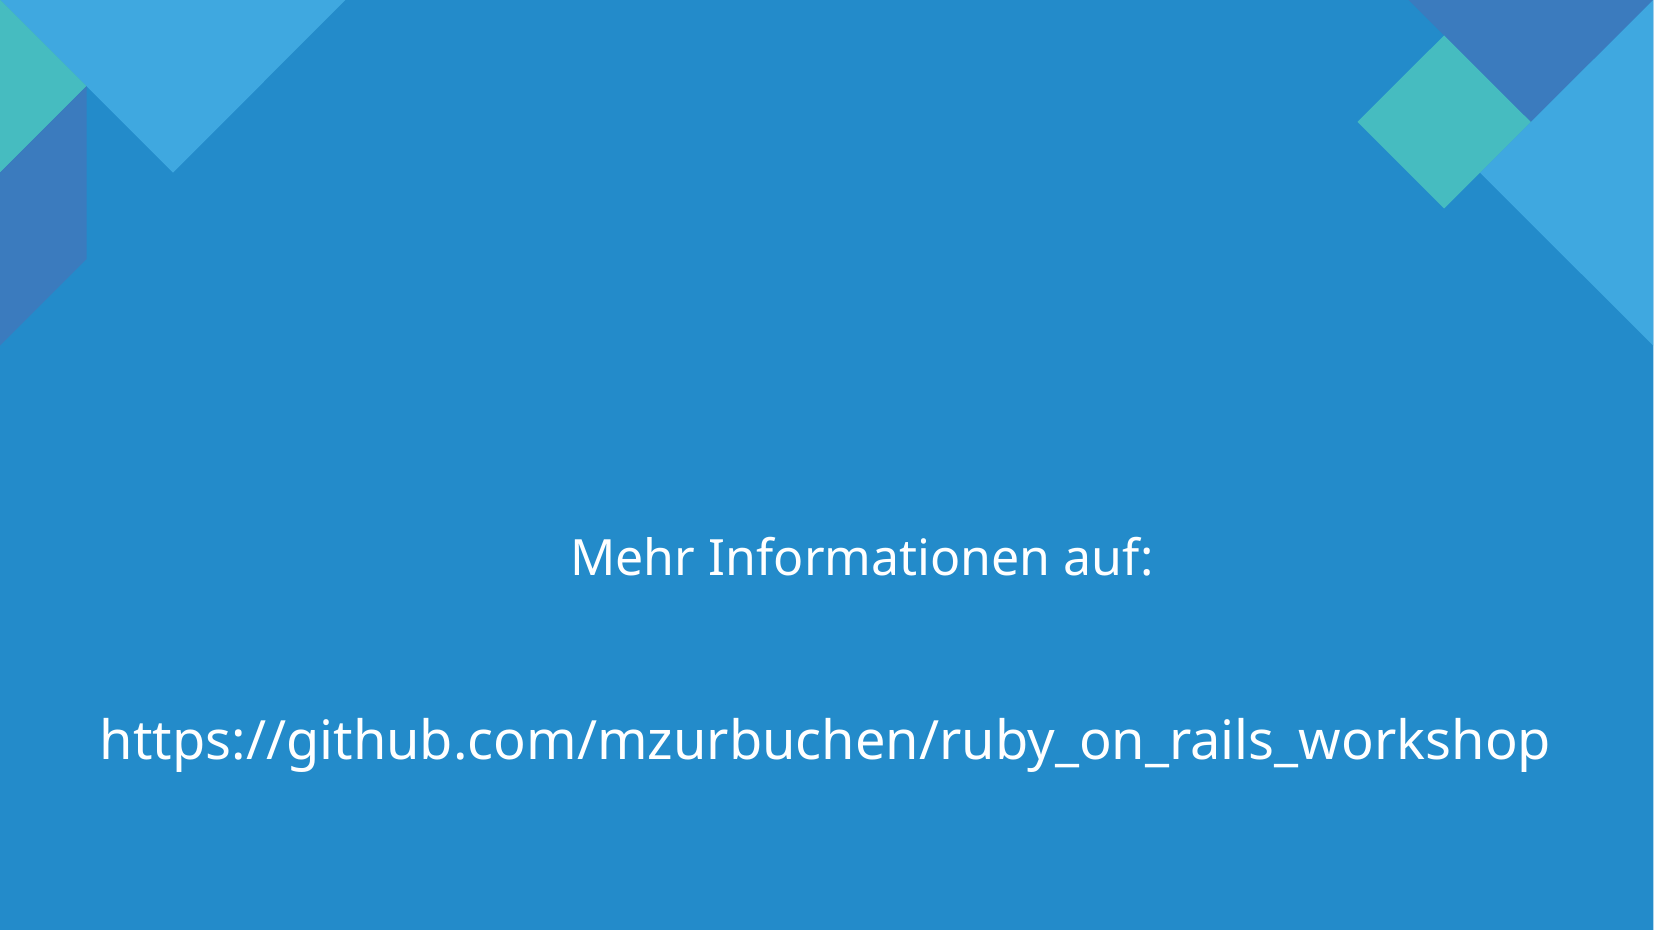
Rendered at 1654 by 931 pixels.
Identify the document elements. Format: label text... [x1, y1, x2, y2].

title https://github.com/mzurbuchen/ruby_on_rails_workshop [58, 649, 1595, 827]
list Mehr Informationen auf: [58, 58, 1595, 591]
